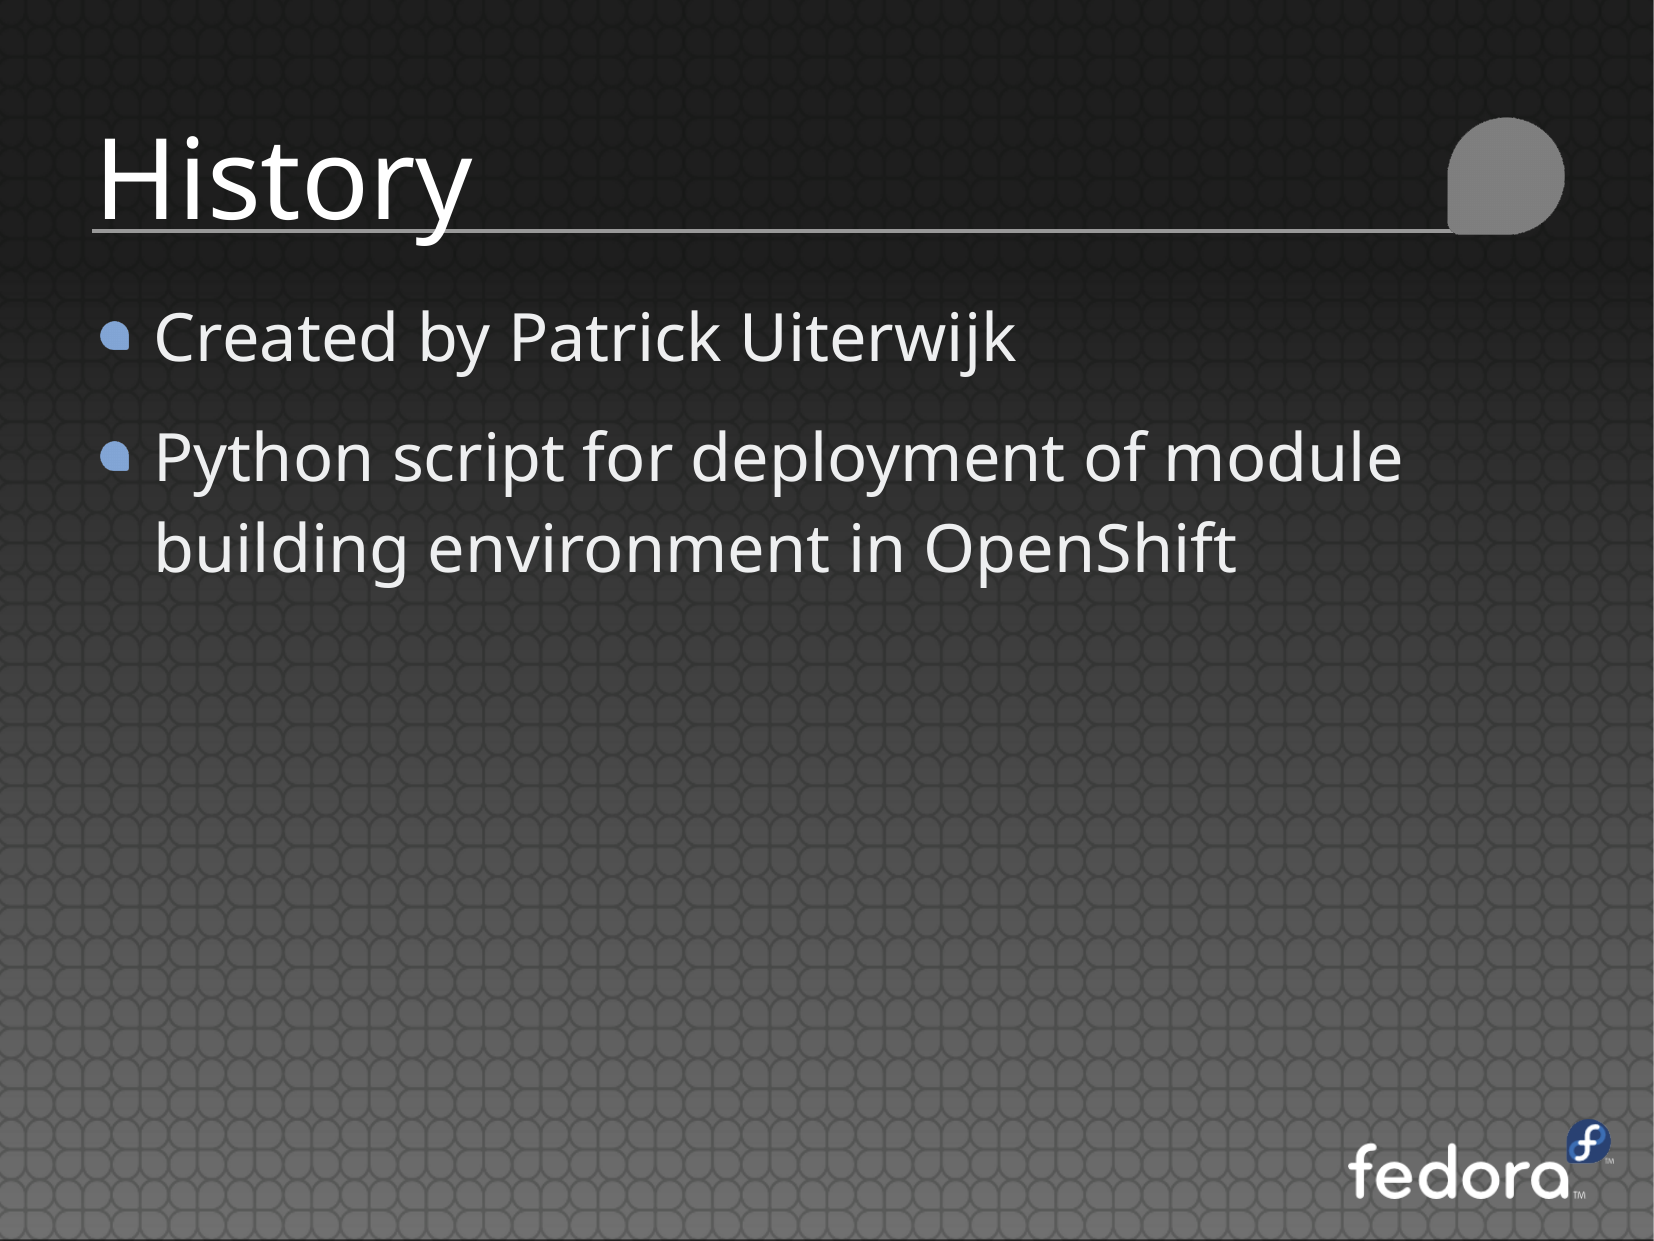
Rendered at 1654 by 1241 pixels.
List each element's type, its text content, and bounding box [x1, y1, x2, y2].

list Created by Patrick Uiterwijk Python script for deployment of module building environment in OpenShift [82, 290, 1571, 1094]
title History [94, 100, 1426, 251]
picture [0, 0, 1654, 1241]
